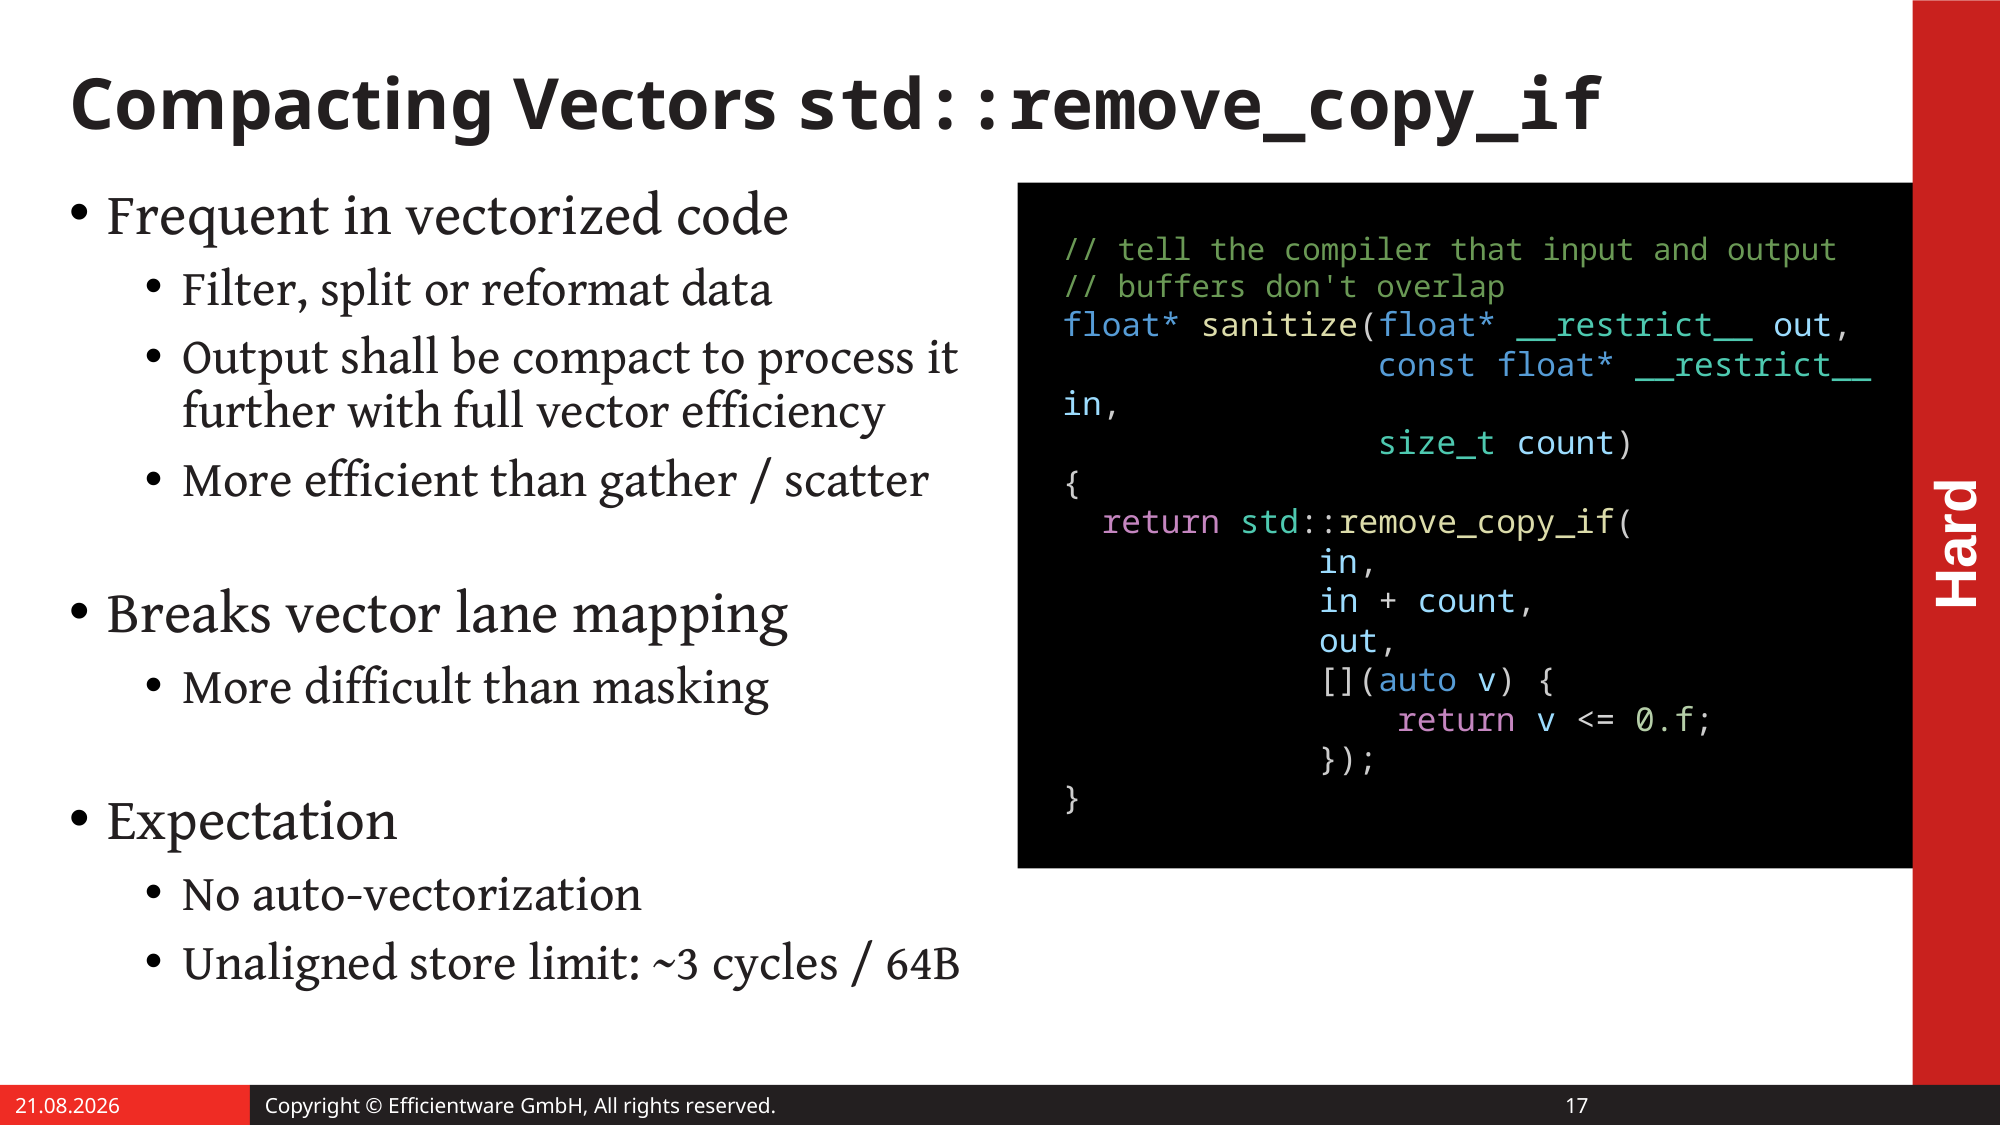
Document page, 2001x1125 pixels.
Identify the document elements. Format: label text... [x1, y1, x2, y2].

slide_number <number> [1550, 1084, 2000, 1125]
list // tell the compiler that input and output // buffers don't overlap float* sanitize(float* __restrict__ out, const float* __restrict__ in, size_t count) { return std::remove_copy_if( in, in + count, out, [](auto v) { return v <= 0.f; }); } [1017, 182, 1912, 869]
text_box Hard [1912, 0, 2000, 1084]
footer Copyright © Efficientware GmbH, All rights reserved. [249, 1084, 1550, 1125]
list Frequent in vectorized code Filter, split or reformat data Output shall be compact to process it further with full vector efficiency More efficient than gather / scatter Breaks vector lane mapping More difficult than masking Expectation No auto-vectorization Unaligned store limit: ~3 cycles / 64B [55, 176, 983, 1063]
title Compacting Vectors std::remove_copy_if [55, 52, 1945, 156]
slide_number 30.10.2025 [0, 1084, 249, 1125]
